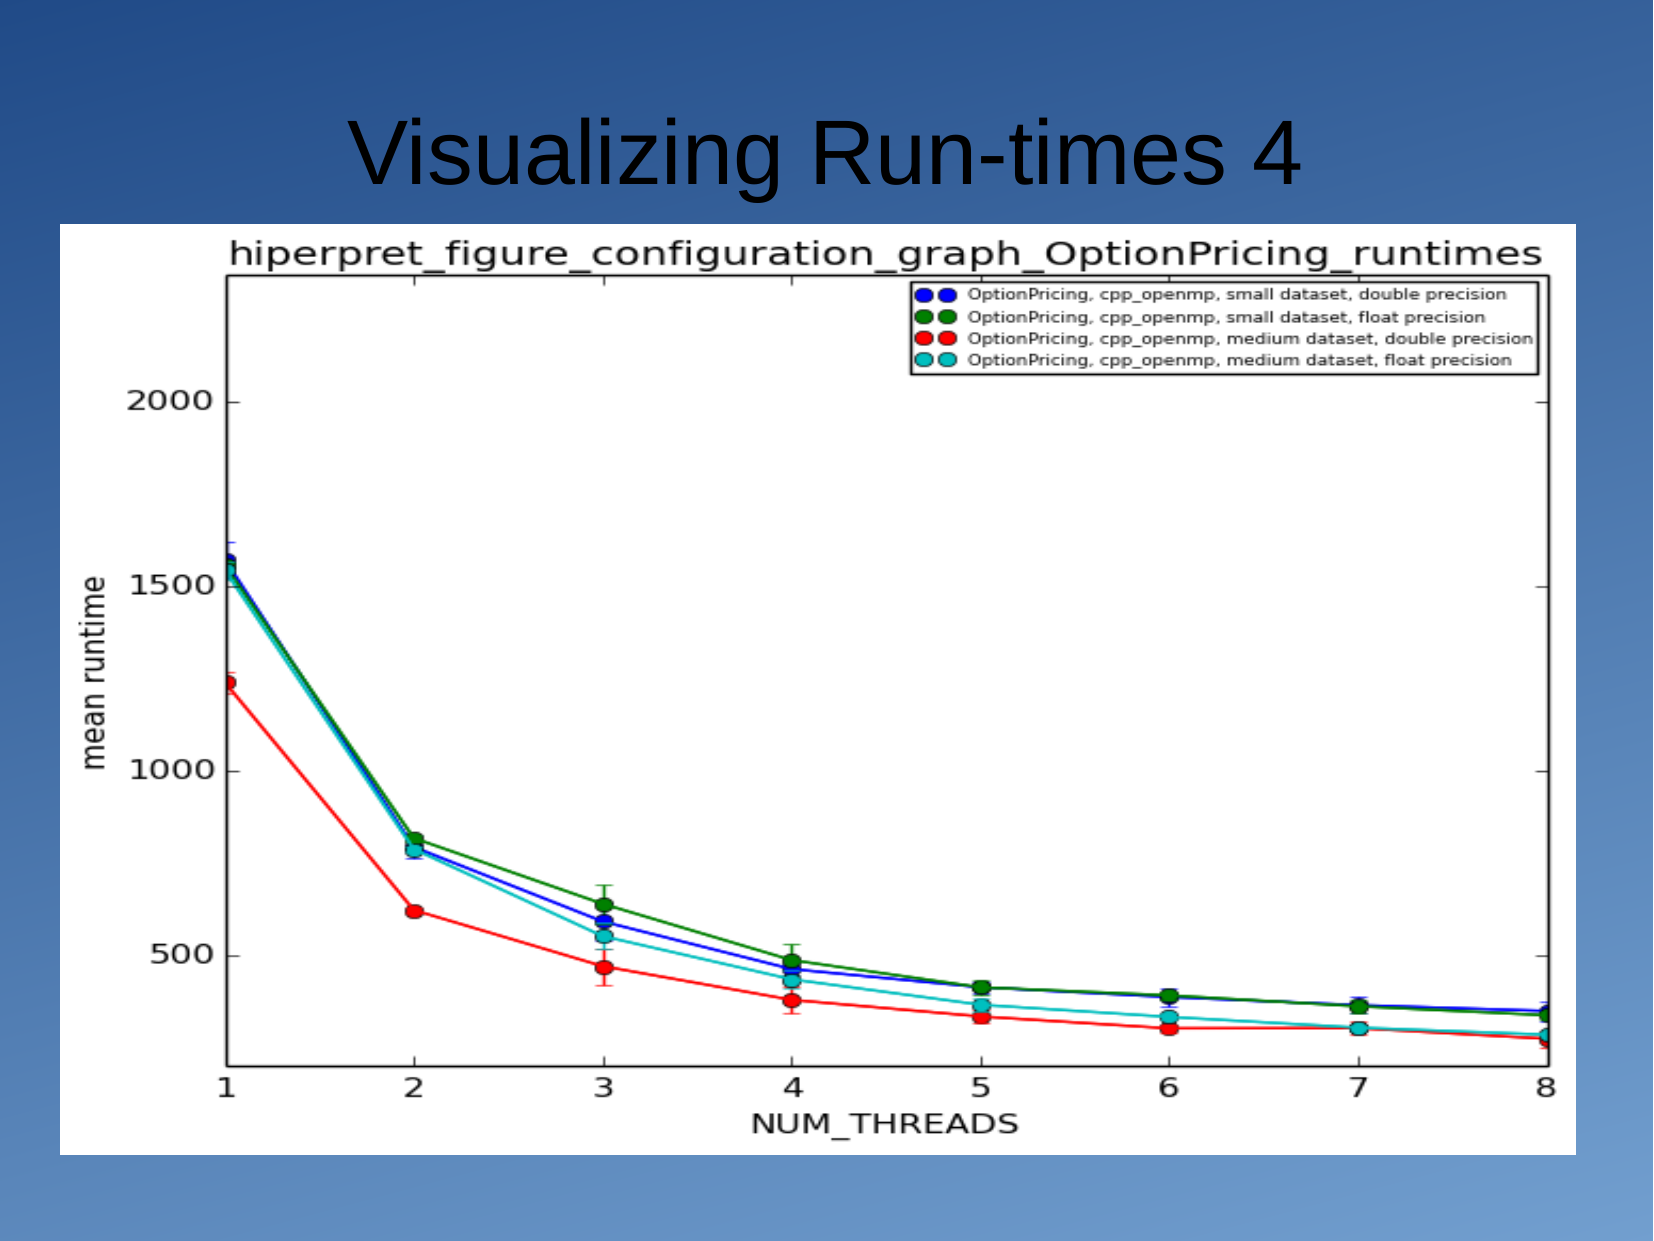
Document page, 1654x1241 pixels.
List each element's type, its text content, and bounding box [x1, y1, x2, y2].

title Visualizing Run-times 4 [82, 49, 1571, 224]
picture [60, 224, 1576, 1156]
